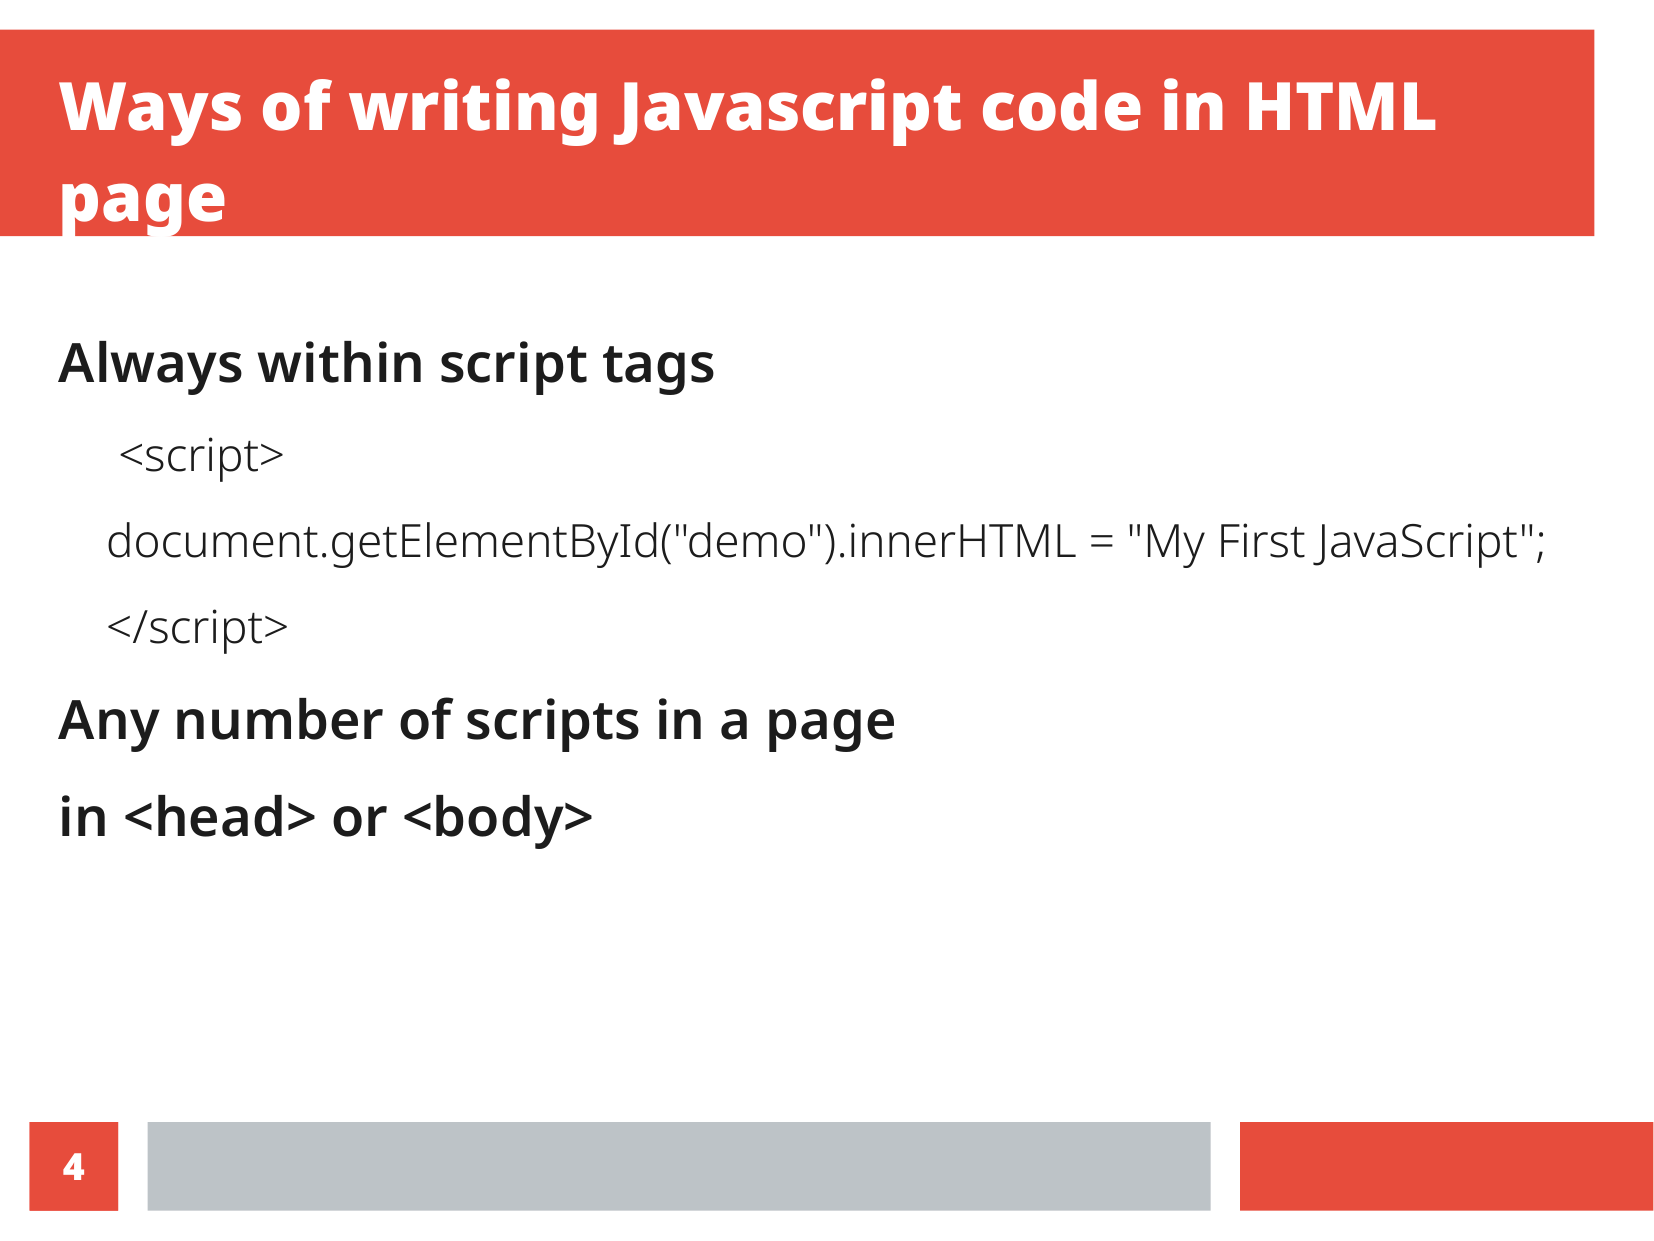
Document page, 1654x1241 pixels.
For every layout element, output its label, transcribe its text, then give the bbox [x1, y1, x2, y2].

list Always within script tags <script> document.getElementById("demo").innerHTML = "My First JavaScript"; </script> Any number of scripts in a page in <head> or <body> [59, 324, 1565, 1093]
title Ways of writing Javascript code in HTML page [59, 59, 1595, 207]
